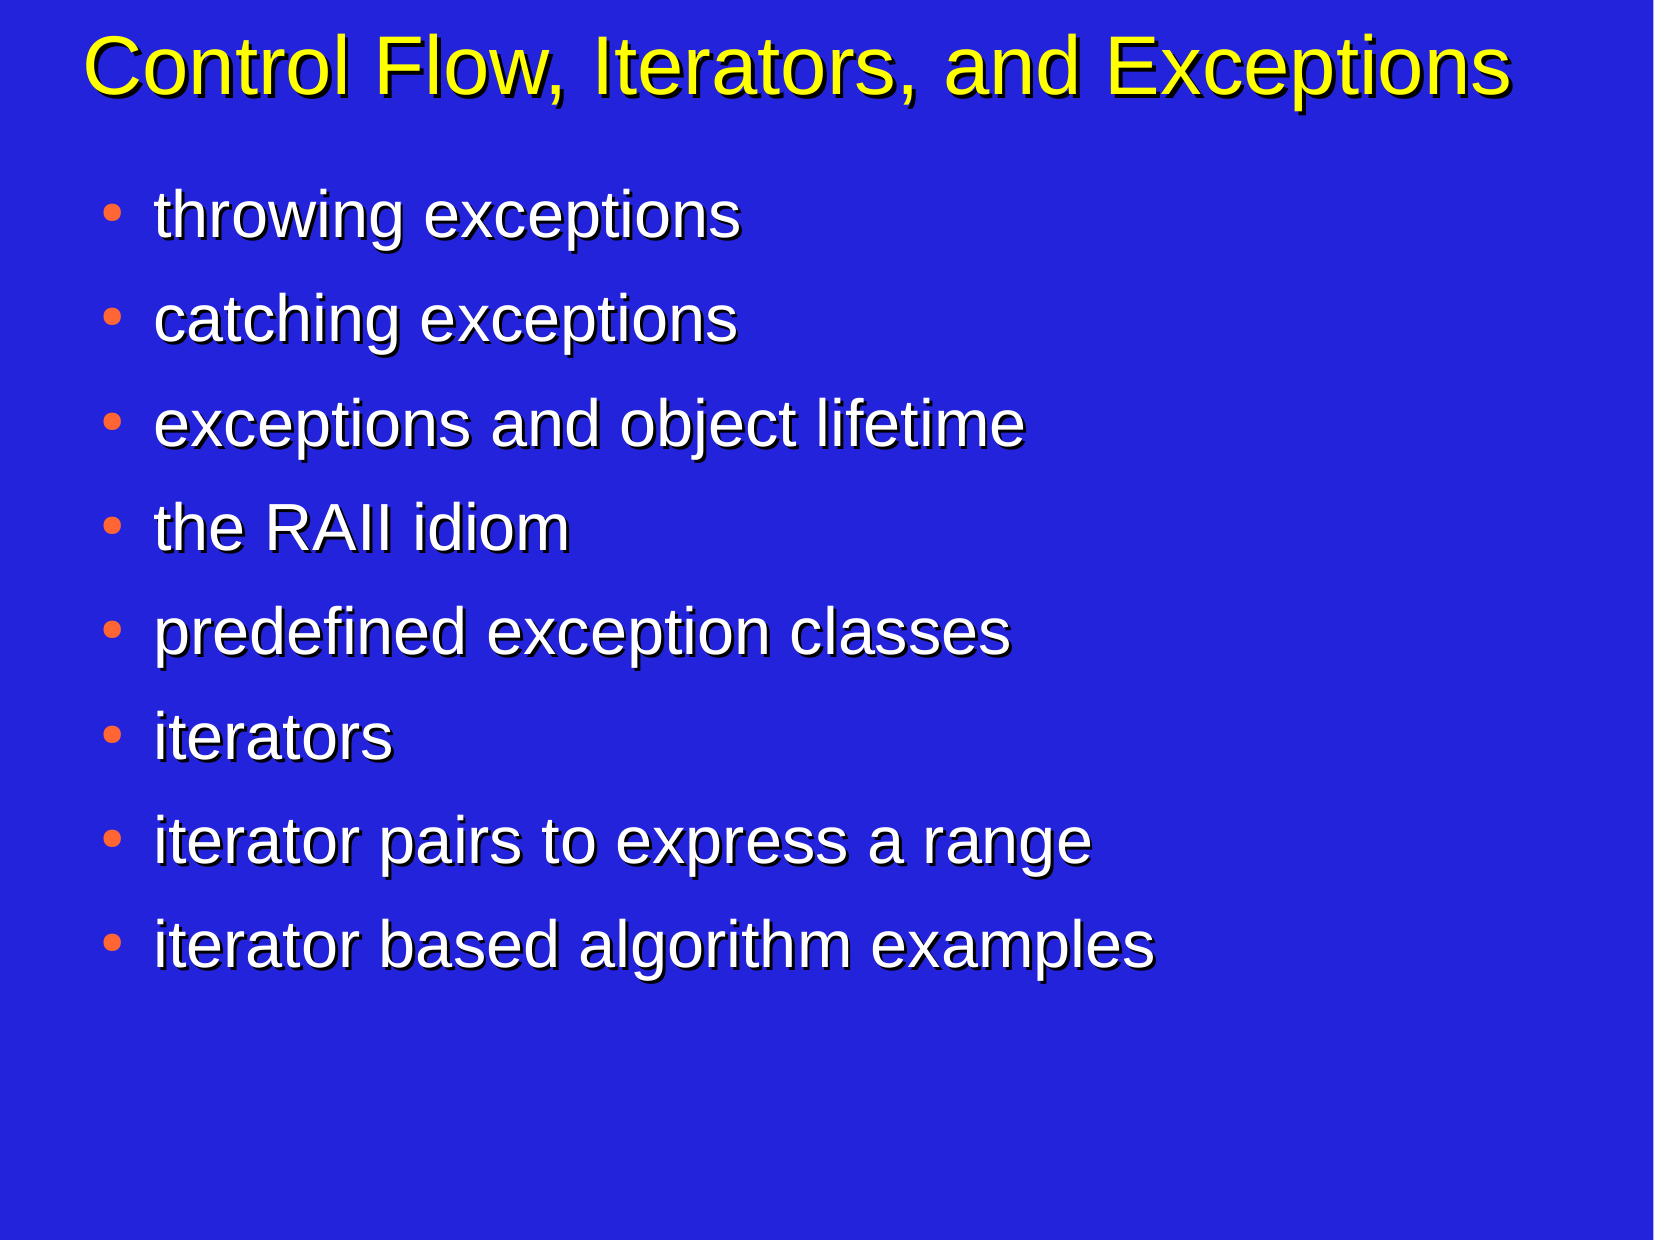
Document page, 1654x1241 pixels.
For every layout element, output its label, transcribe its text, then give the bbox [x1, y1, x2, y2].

list throwing exceptions catching exceptions exceptions and object lifetime the RAII idiom predefined exception classes iterators iterator pairs to express a range iterator based algorithm examples [82, 177, 1571, 1182]
title Control Flow, Iterators, and Exceptions [82, 2, 1571, 130]
